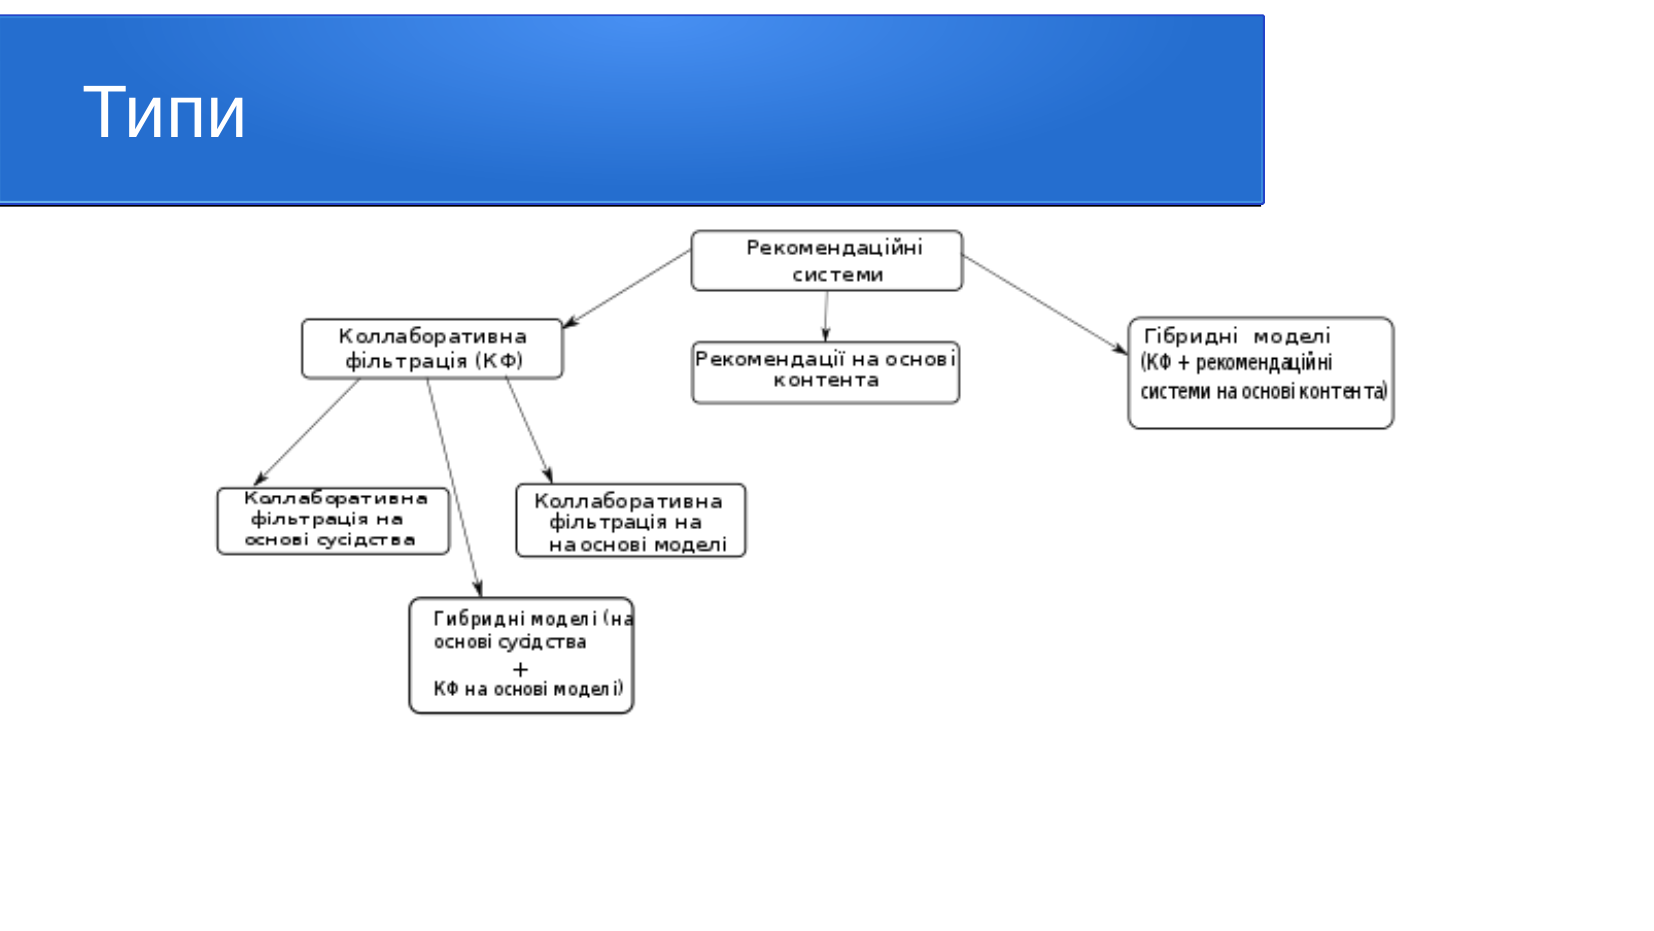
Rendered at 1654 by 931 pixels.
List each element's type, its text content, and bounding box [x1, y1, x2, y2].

picture [209, 224, 1445, 764]
title Типи [82, 35, 1235, 189]
